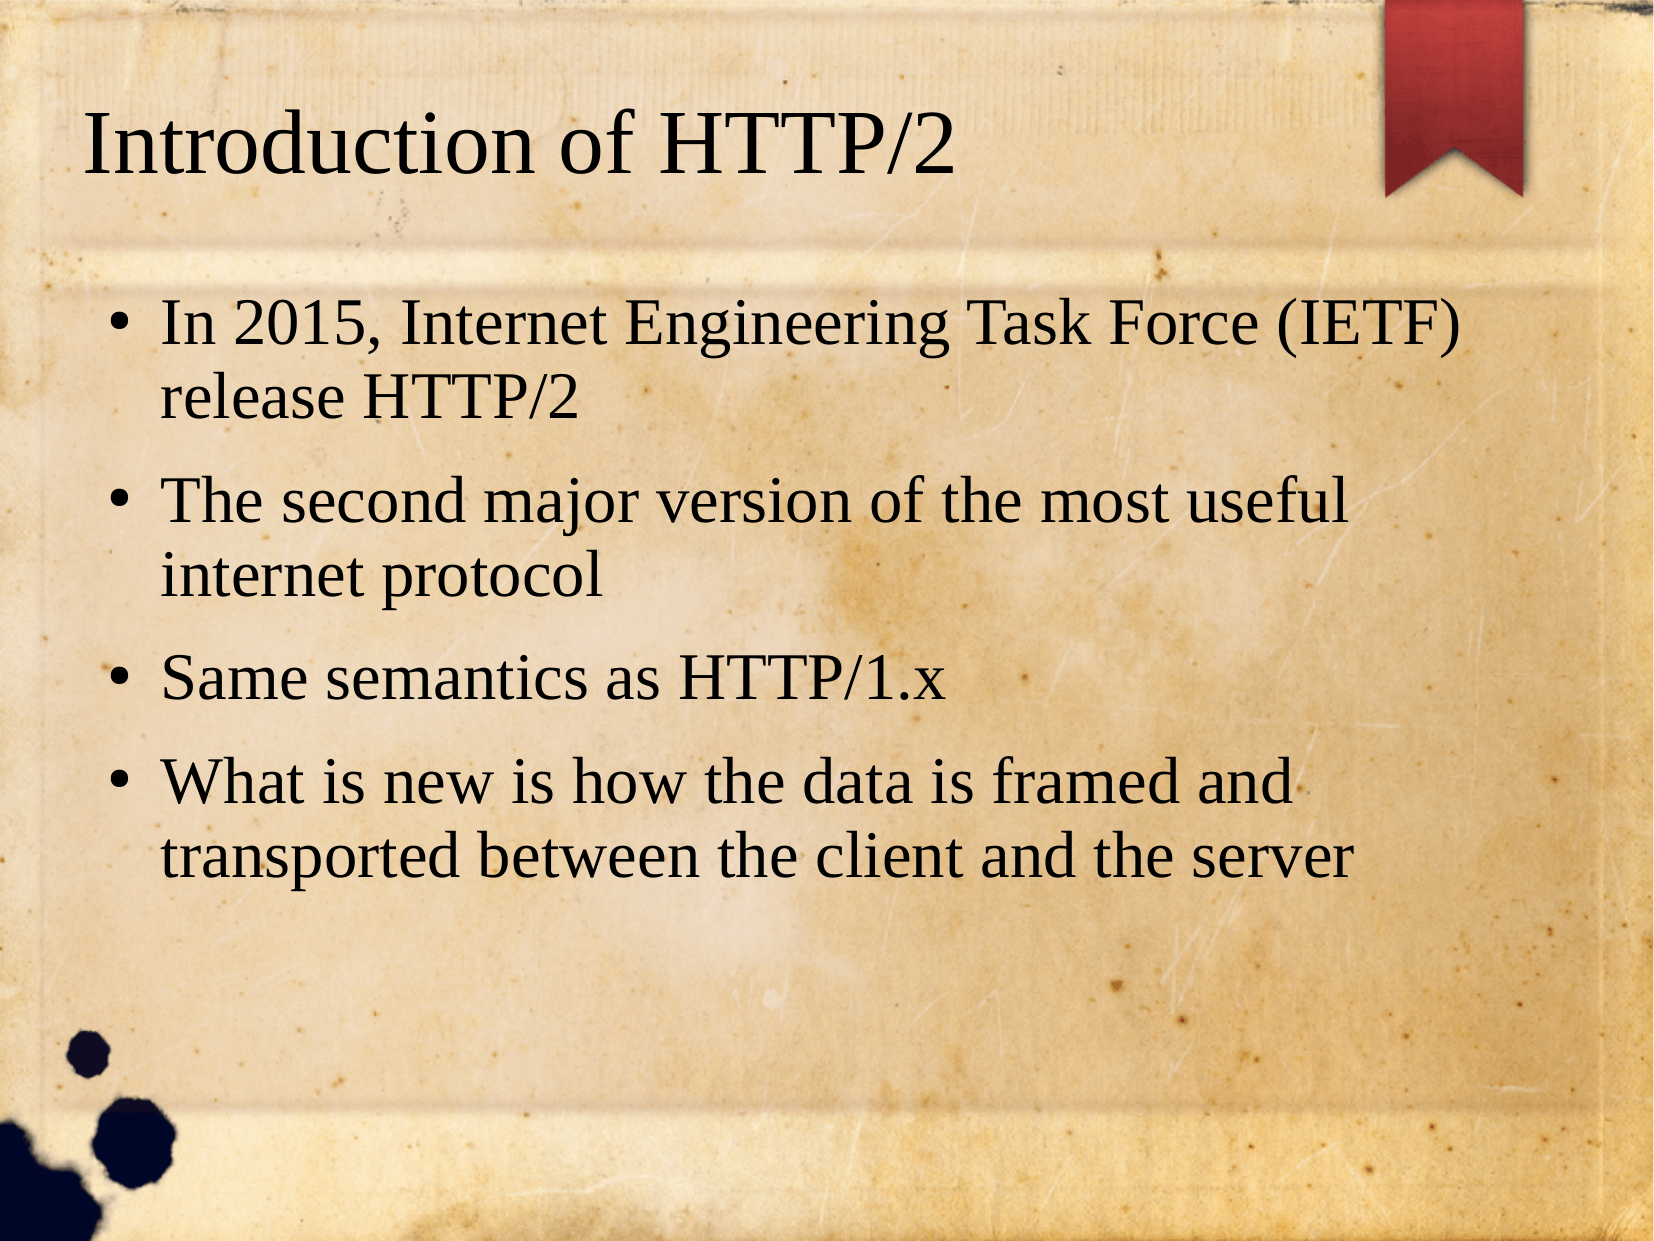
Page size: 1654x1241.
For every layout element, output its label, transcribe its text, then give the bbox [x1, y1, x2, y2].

title Introduction of HTTP/2 [82, 49, 1347, 237]
list In 2015, Internet Engineering Task Force (IETF) release HTTP/2 The second major version of the most useful internet protocol Same semantics as HTTP/1.x What is new is how the data is framed and transported between the client and the server [90, 285, 1546, 1005]
picture [0, 0, 1654, 1241]
